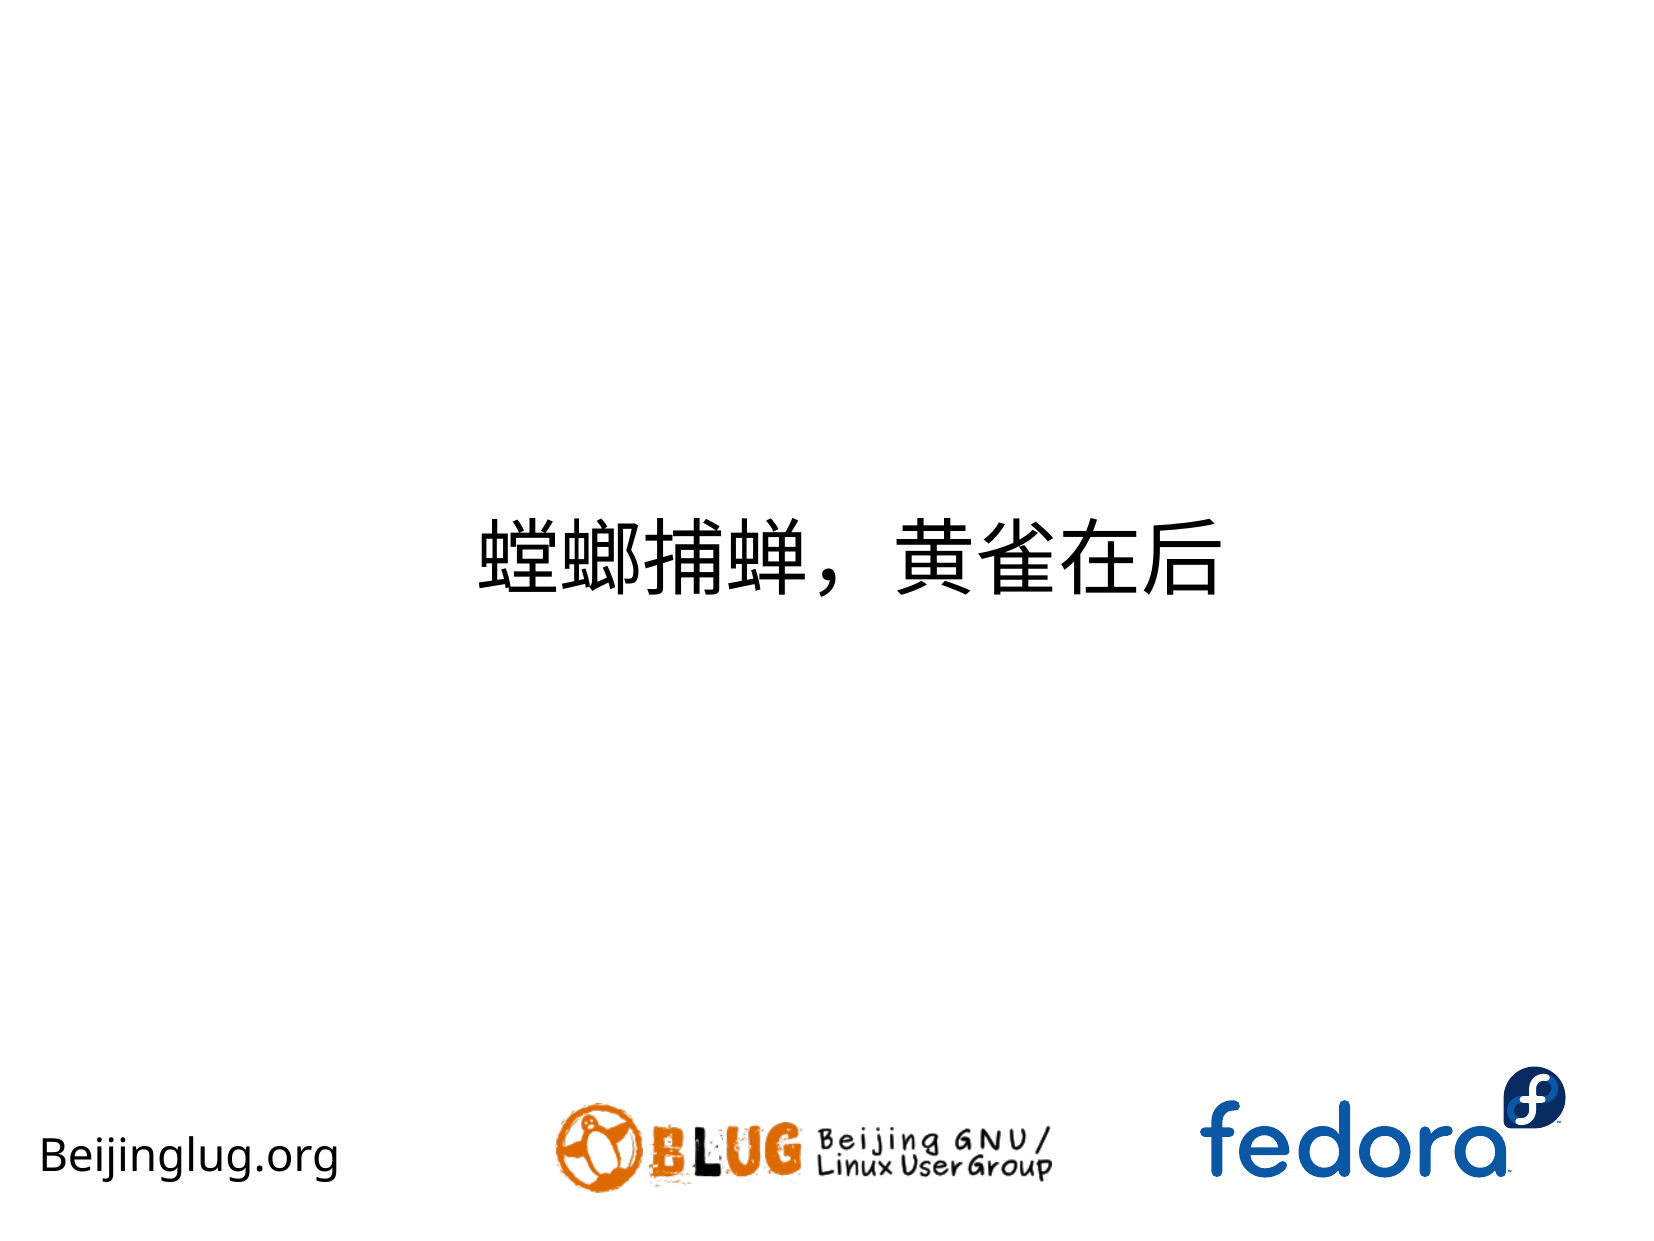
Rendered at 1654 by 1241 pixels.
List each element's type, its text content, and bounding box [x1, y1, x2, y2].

picture [555, 1103, 1052, 1193]
text_box 螳螂捕蝉，黄雀在后 [461, 484, 1241, 623]
